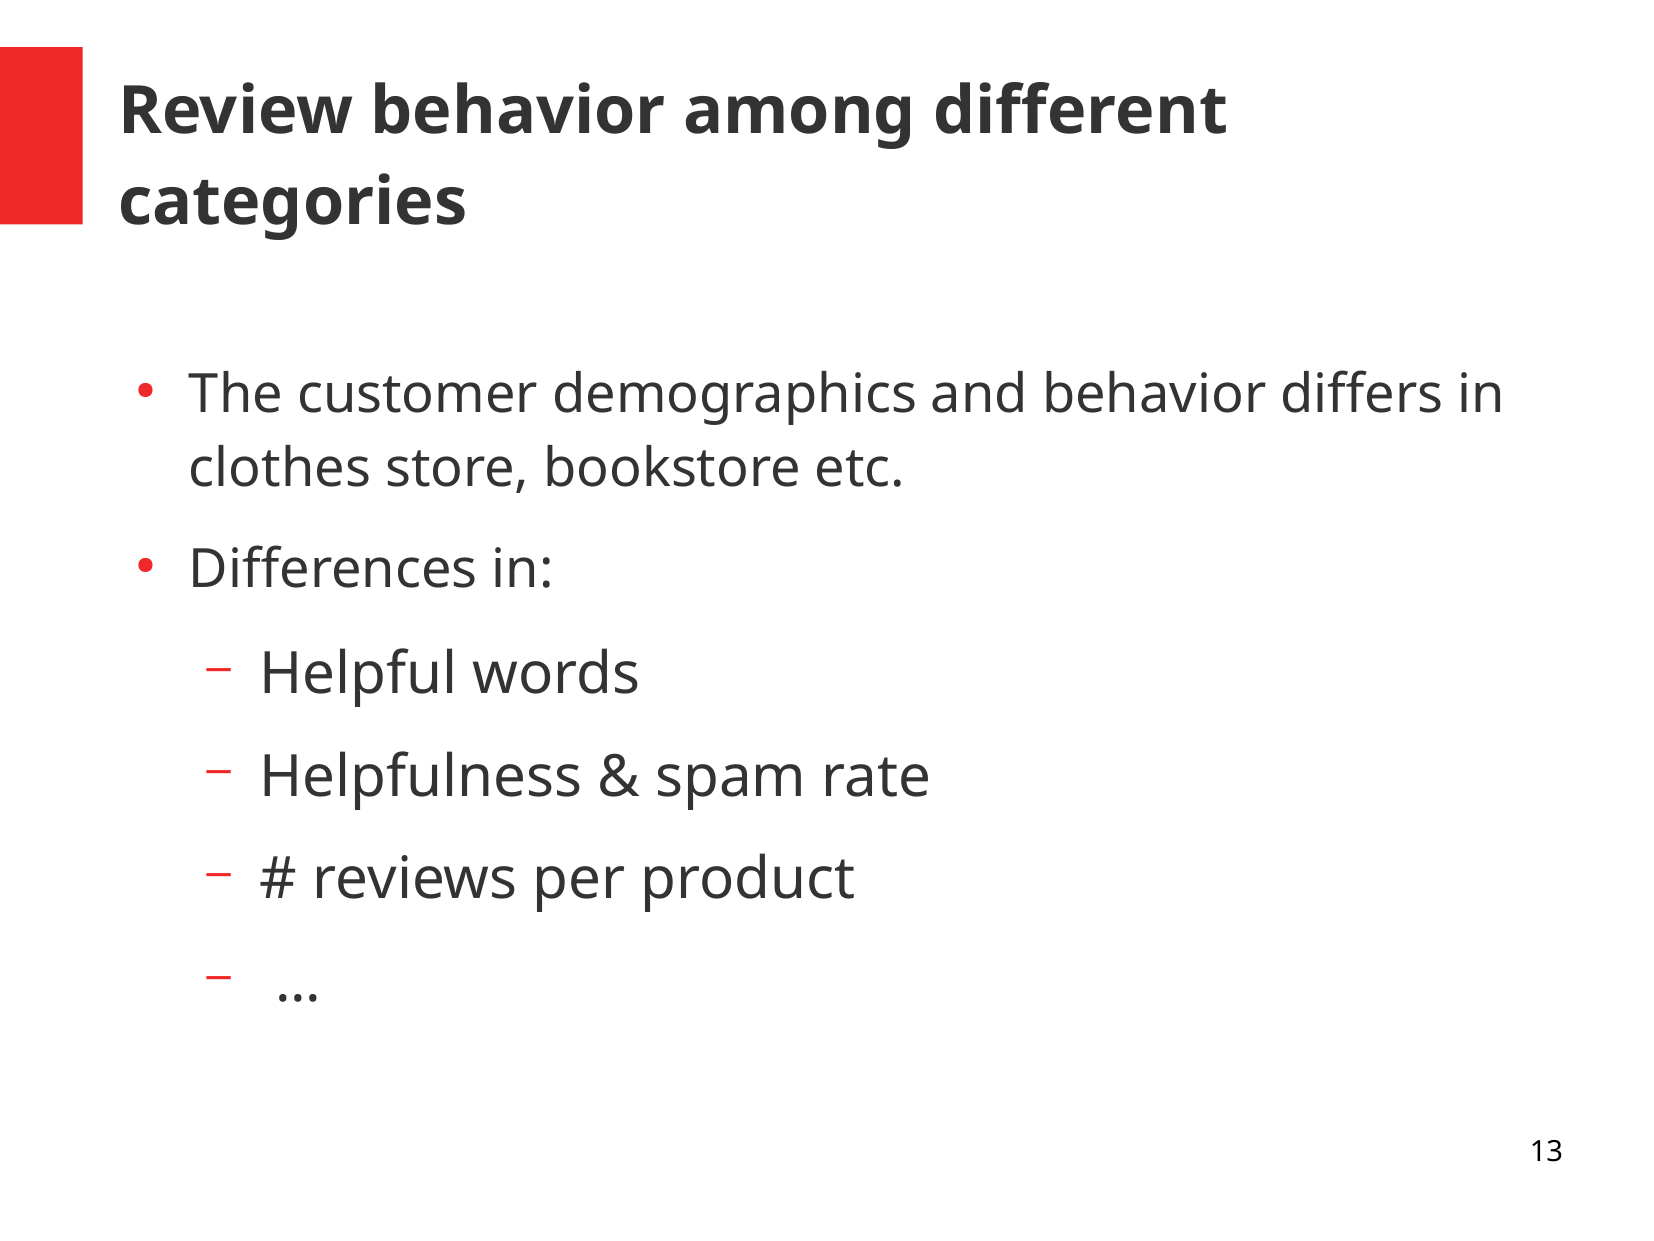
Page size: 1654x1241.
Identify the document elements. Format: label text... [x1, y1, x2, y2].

title Review behavior among different categories [118, 49, 1571, 257]
list The customer demographics and behavior differs in clothes store, bookstore etc. Differences in: Helpful words Helpfulness & spam rate # reviews per product ... [118, 354, 1536, 1074]
